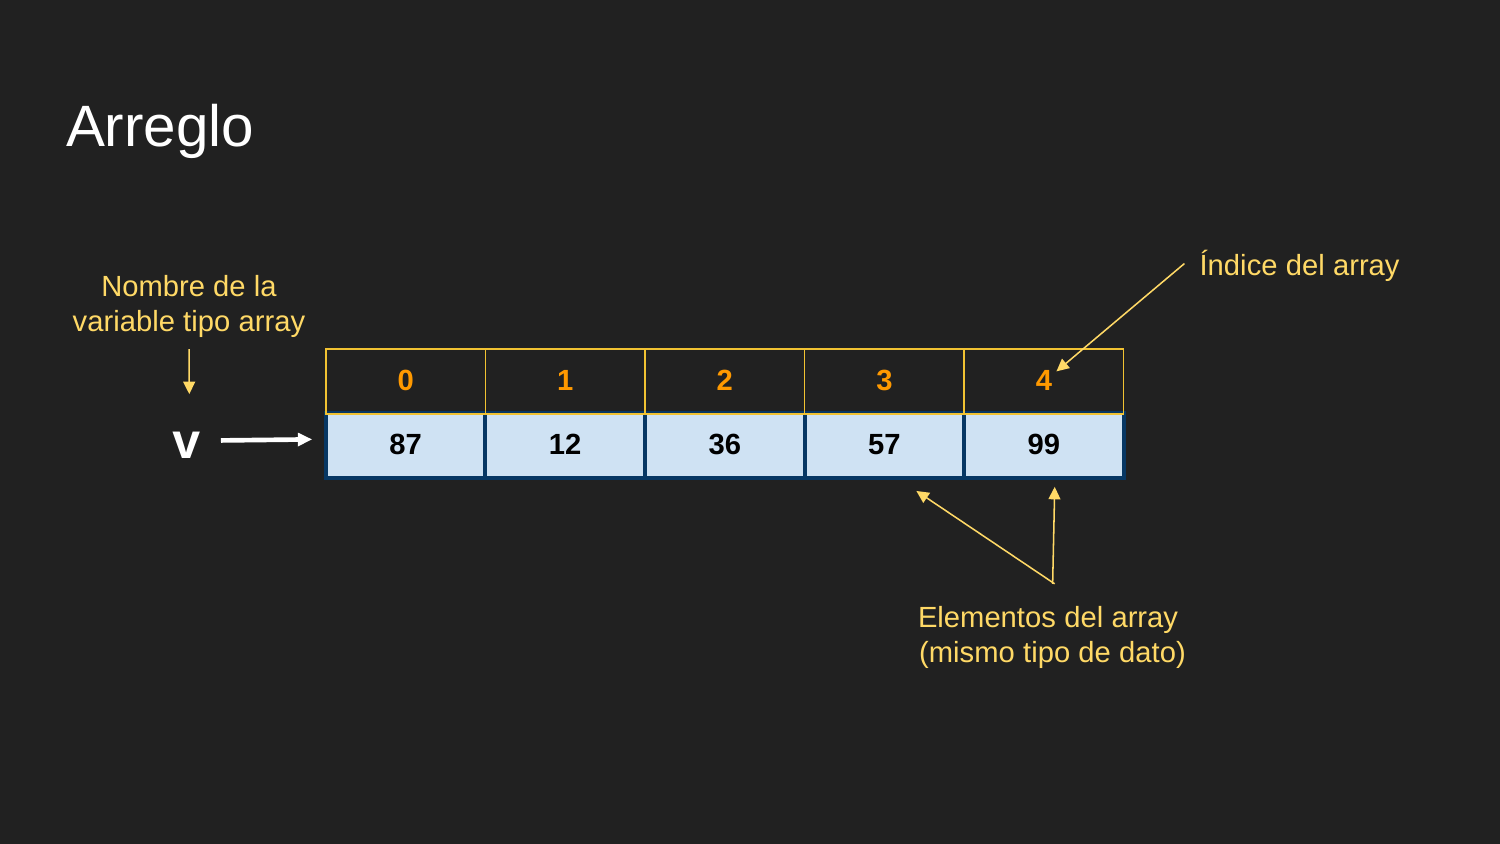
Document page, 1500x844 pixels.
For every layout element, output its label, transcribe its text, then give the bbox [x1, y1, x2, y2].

table_header 99 [966, 415, 1122, 476]
text_box Nombre de la variable tipo array [51, 252, 328, 349]
table_header 36 [647, 415, 803, 476]
text_box Índice del array [1184, 231, 1461, 296]
table_header 0 [327, 350, 485, 413]
table_header 87 [328, 415, 483, 476]
table_header 12 [487, 415, 643, 476]
text_box Elementos del array (mismo tipo de dato) [852, 583, 1253, 681]
table_header 2 [646, 350, 804, 413]
table_header 1 [486, 350, 644, 413]
title Arreglo [51, 72, 1449, 167]
text_box v [157, 394, 222, 487]
table_header 57 [807, 415, 962, 476]
table_header 4 [965, 350, 1123, 413]
table_header 3 [805, 350, 963, 413]
